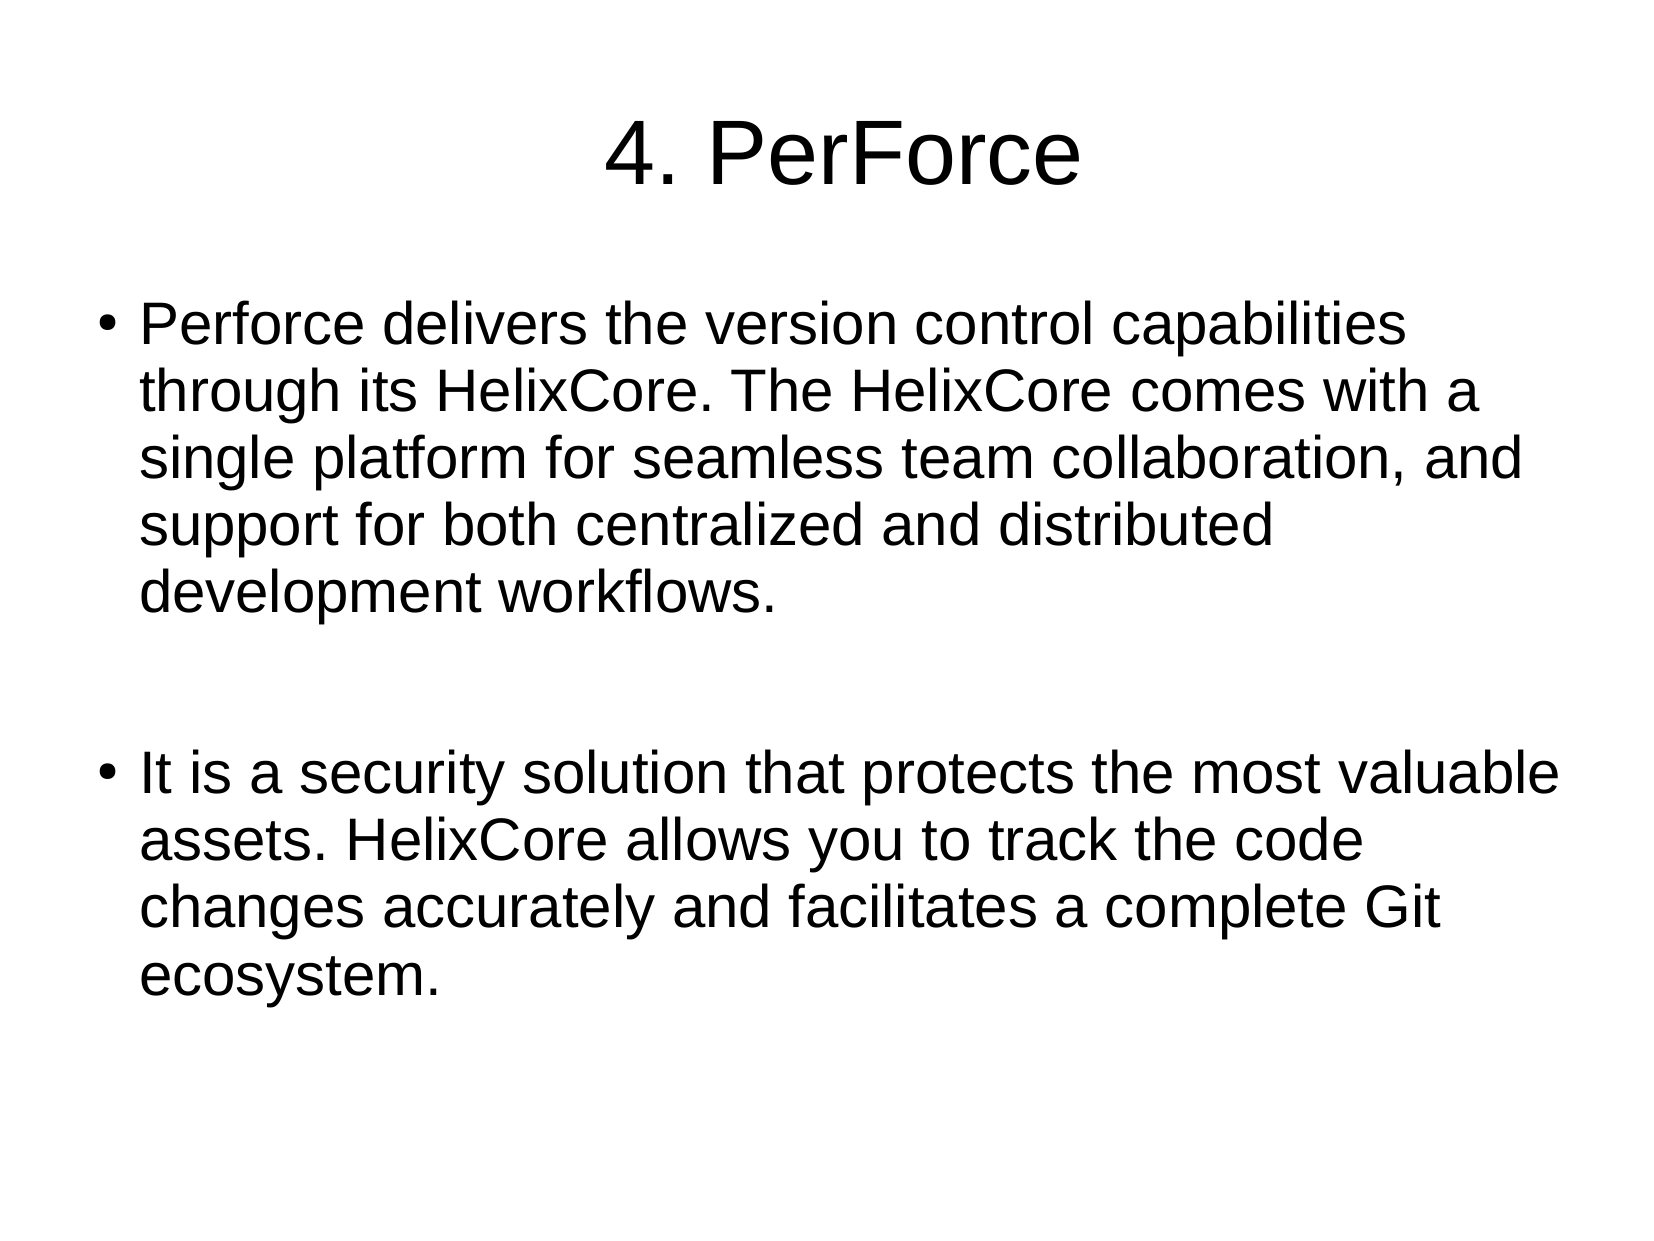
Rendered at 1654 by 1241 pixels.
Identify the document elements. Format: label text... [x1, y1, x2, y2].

list Perforce delivers the version control capabilities through its HelixCore. The HelixCore comes with a single platform for seamless team collaboration, and support for both centralized and distributed development workflows. It is a security solution that protects the most valuable assets. HelixCore allows you to track the code changes accurately and facilitates a complete Git ecosystem. [82, 290, 1571, 1010]
title 4. PerForce [82, 49, 1571, 257]
